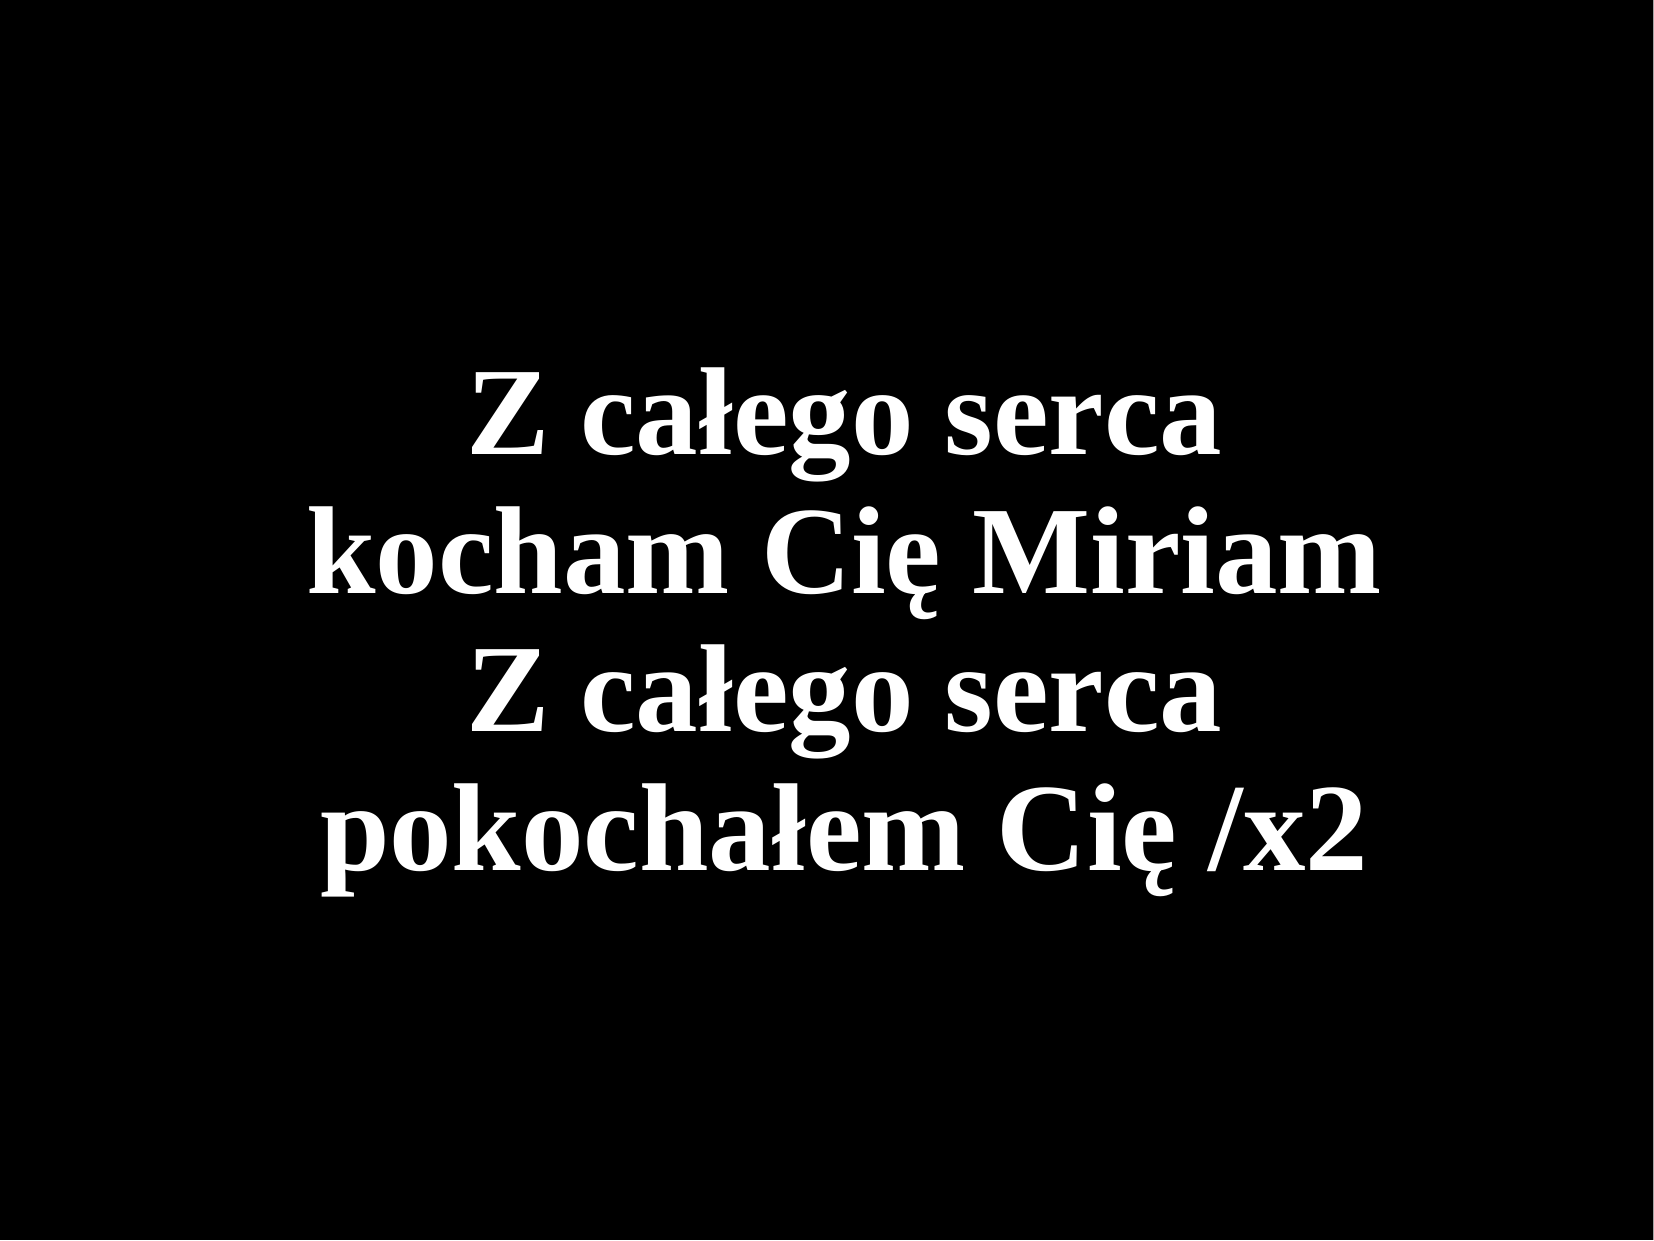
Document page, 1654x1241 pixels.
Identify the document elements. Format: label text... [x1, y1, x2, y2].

subtitle Z całego serca kocham Cię Miriam Z całego serca pokochałem Cię /x2 [0, 0, 1654, 1241]
